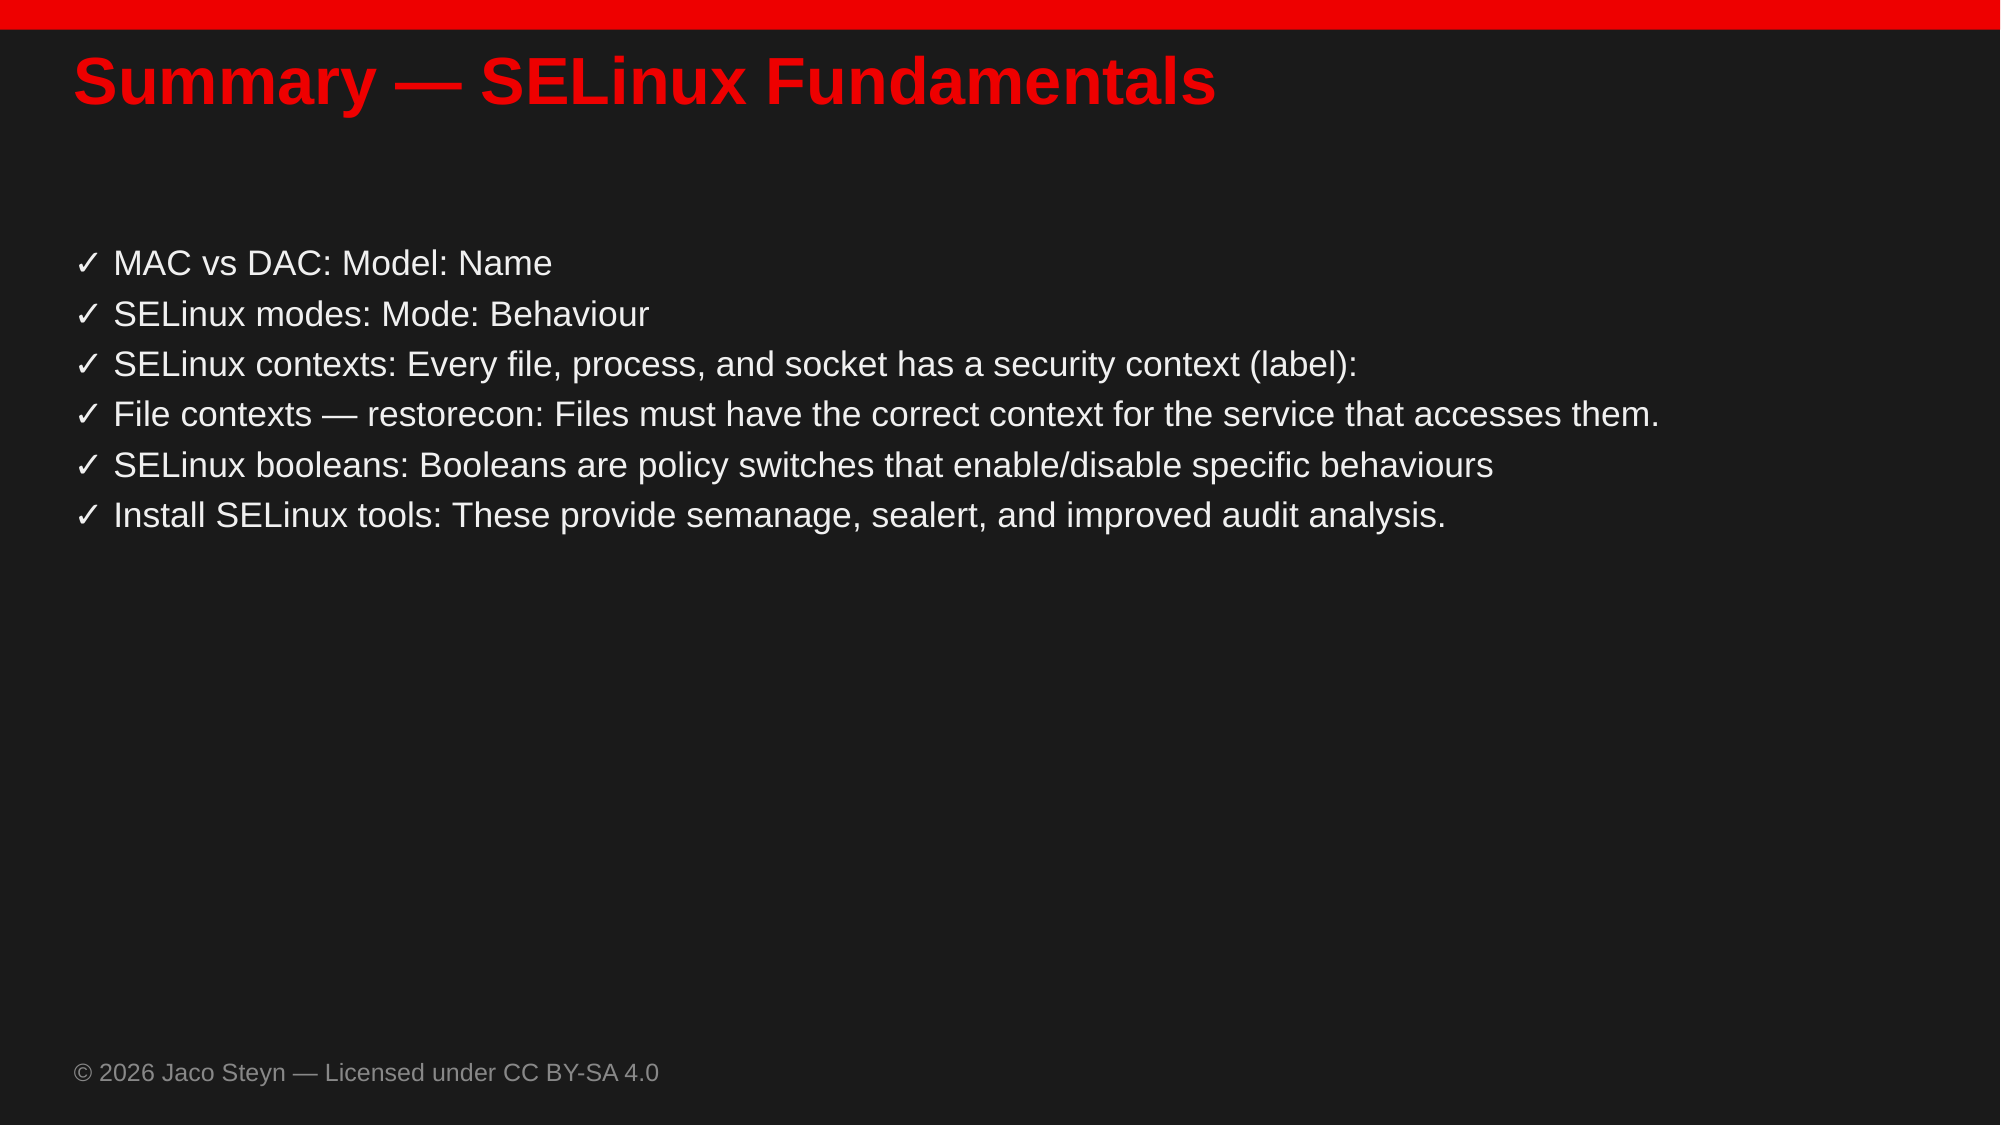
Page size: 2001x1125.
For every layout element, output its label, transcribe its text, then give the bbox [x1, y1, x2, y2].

text_box Summary — SELinux Fundamentals [59, 36, 1942, 208]
text_box [0, 0, 2001, 30]
text_box ✓ MAC vs DAC: Model: Name ✓ SELinux modes: Mode: Behaviour ✓ SELinux contexts: Every file, process, and socket has a security context (label): ✓ File contexts — restorecon: Files must have the correct context for the service that accesses them. ✓ SELinux booleans: Booleans are policy switches that enable/disable specific behaviours ✓ Install SELinux tools: These provide semanage, sealert, and improved audit analysis. [59, 236, 1942, 1037]
text_box © 2026 Jaco Steyn — Licensed under CC BY-SA 4.0 [59, 1051, 1942, 1093]
